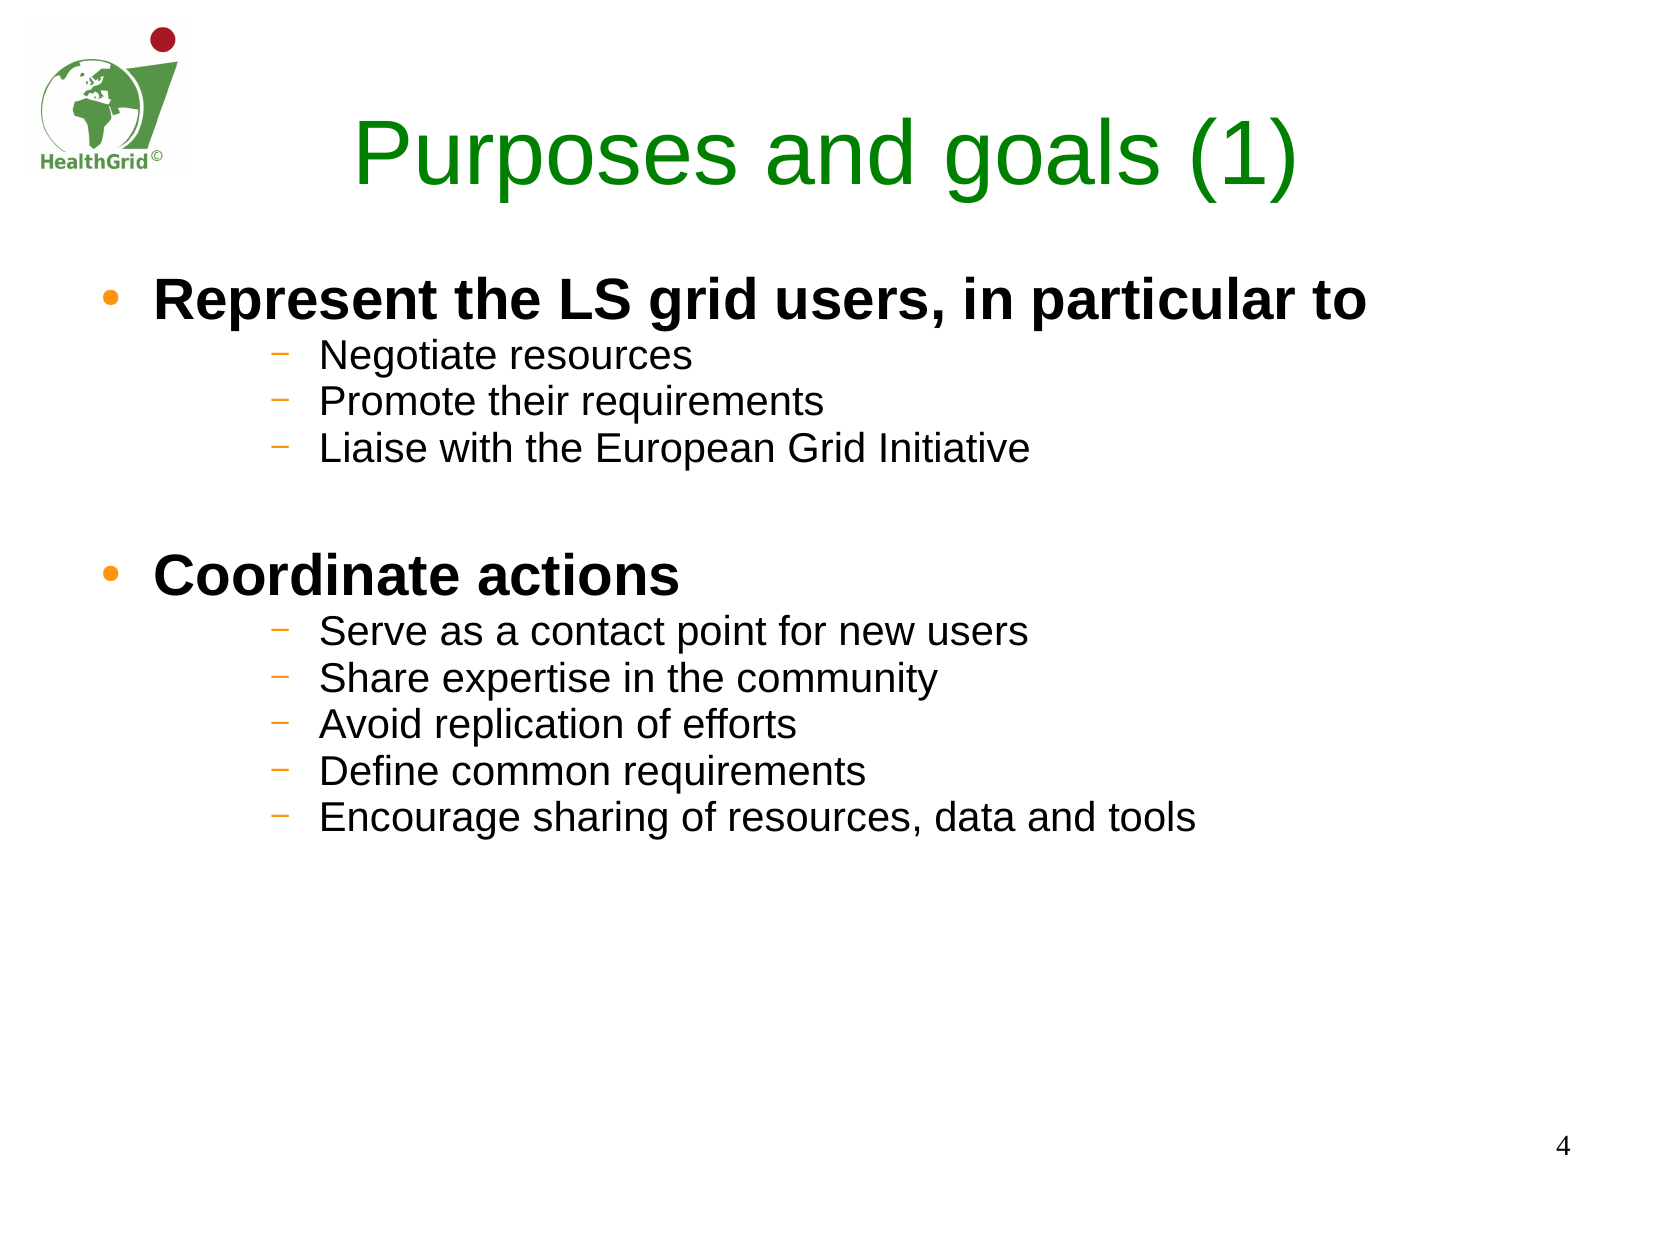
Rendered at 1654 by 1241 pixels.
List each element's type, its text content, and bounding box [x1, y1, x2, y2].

title Purposes and goals (1) [82, 49, 1571, 257]
picture [25, 19, 186, 176]
list Represent the LS grid users, in particular to Negotiate resources Promote their requirements Liaise with the European Grid Initiative Coordinate actions Serve as a contact point for new users Share expertise in the community Avoid replication of efforts Define common requirements Encourage sharing of resources, data and tools [82, 266, 1571, 1086]
